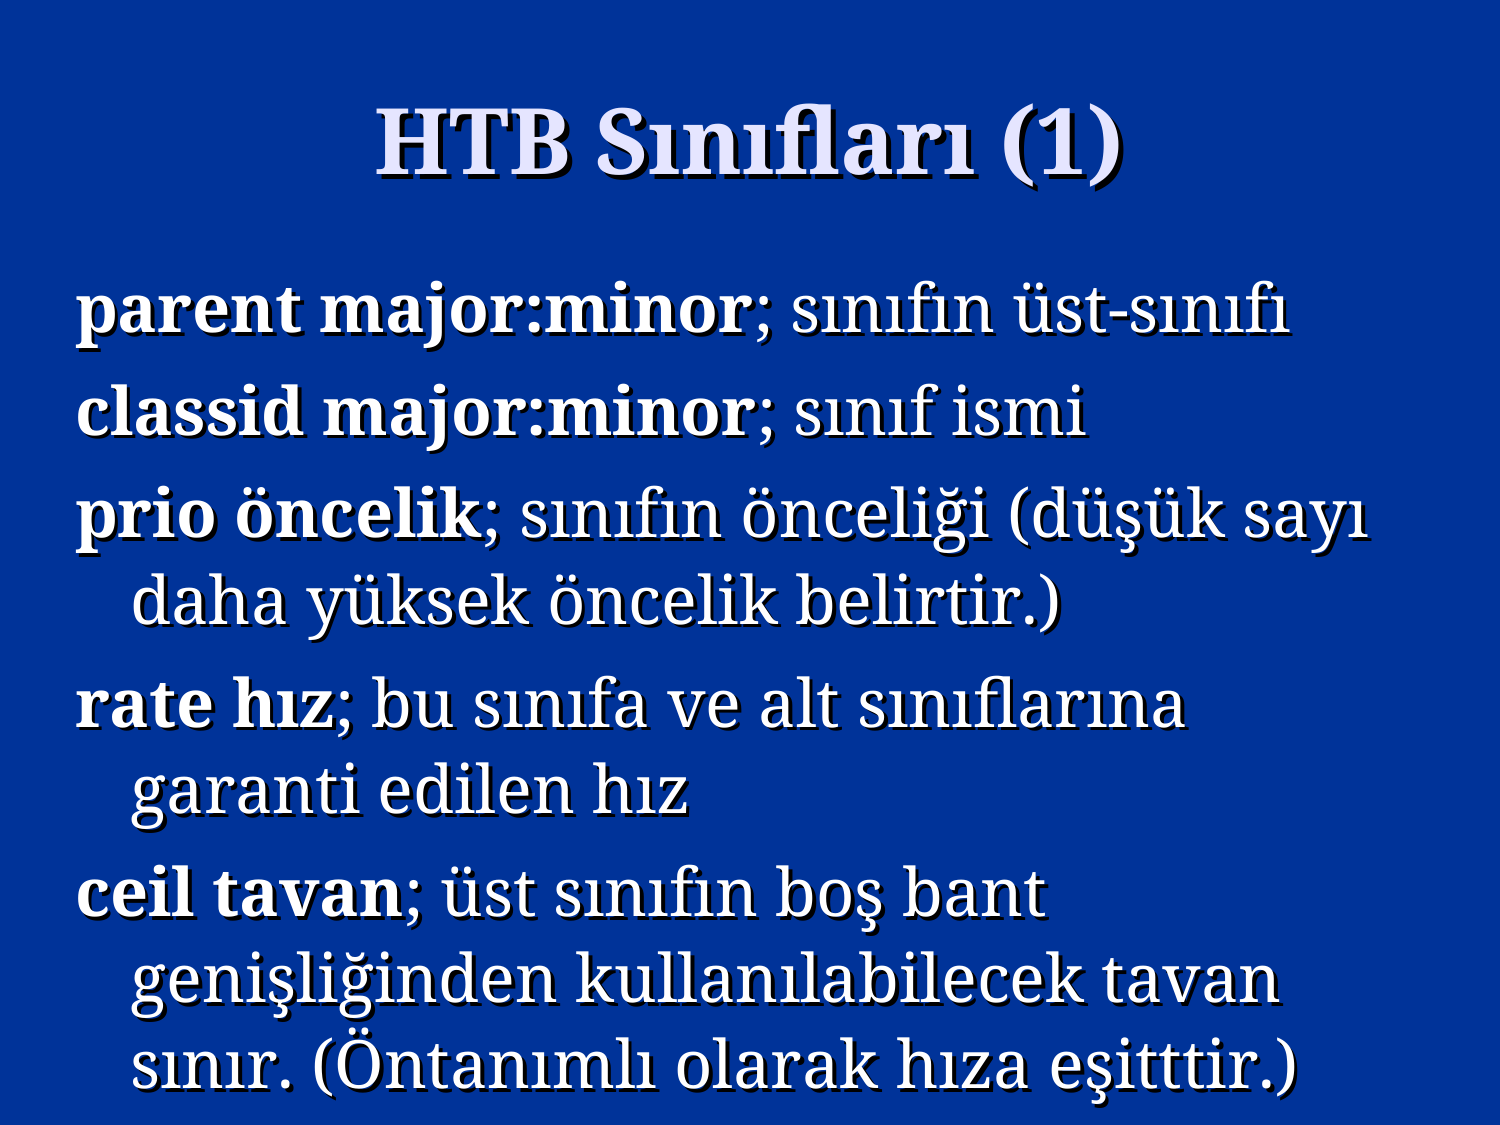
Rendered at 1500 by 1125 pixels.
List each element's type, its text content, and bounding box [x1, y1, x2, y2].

list parent major:minor; sınıfın üst-sınıfı classid major:minor; sınıf ismi prio öncelik; sınıfın önceliği (düşük sayı daha yüksek öncelik belirtir.) rate hız; bu sınıfa ve alt sınıflarına garanti edilen hız ceil tavan; üst sınıfın boş bant genişliğinden kullanılabilecek tavan sınır. (Öntanımlı olarak hıza eşitttir.) [74, 263, 1425, 1006]
title HTB Sınıfları (1) [74, 31, 1425, 246]
